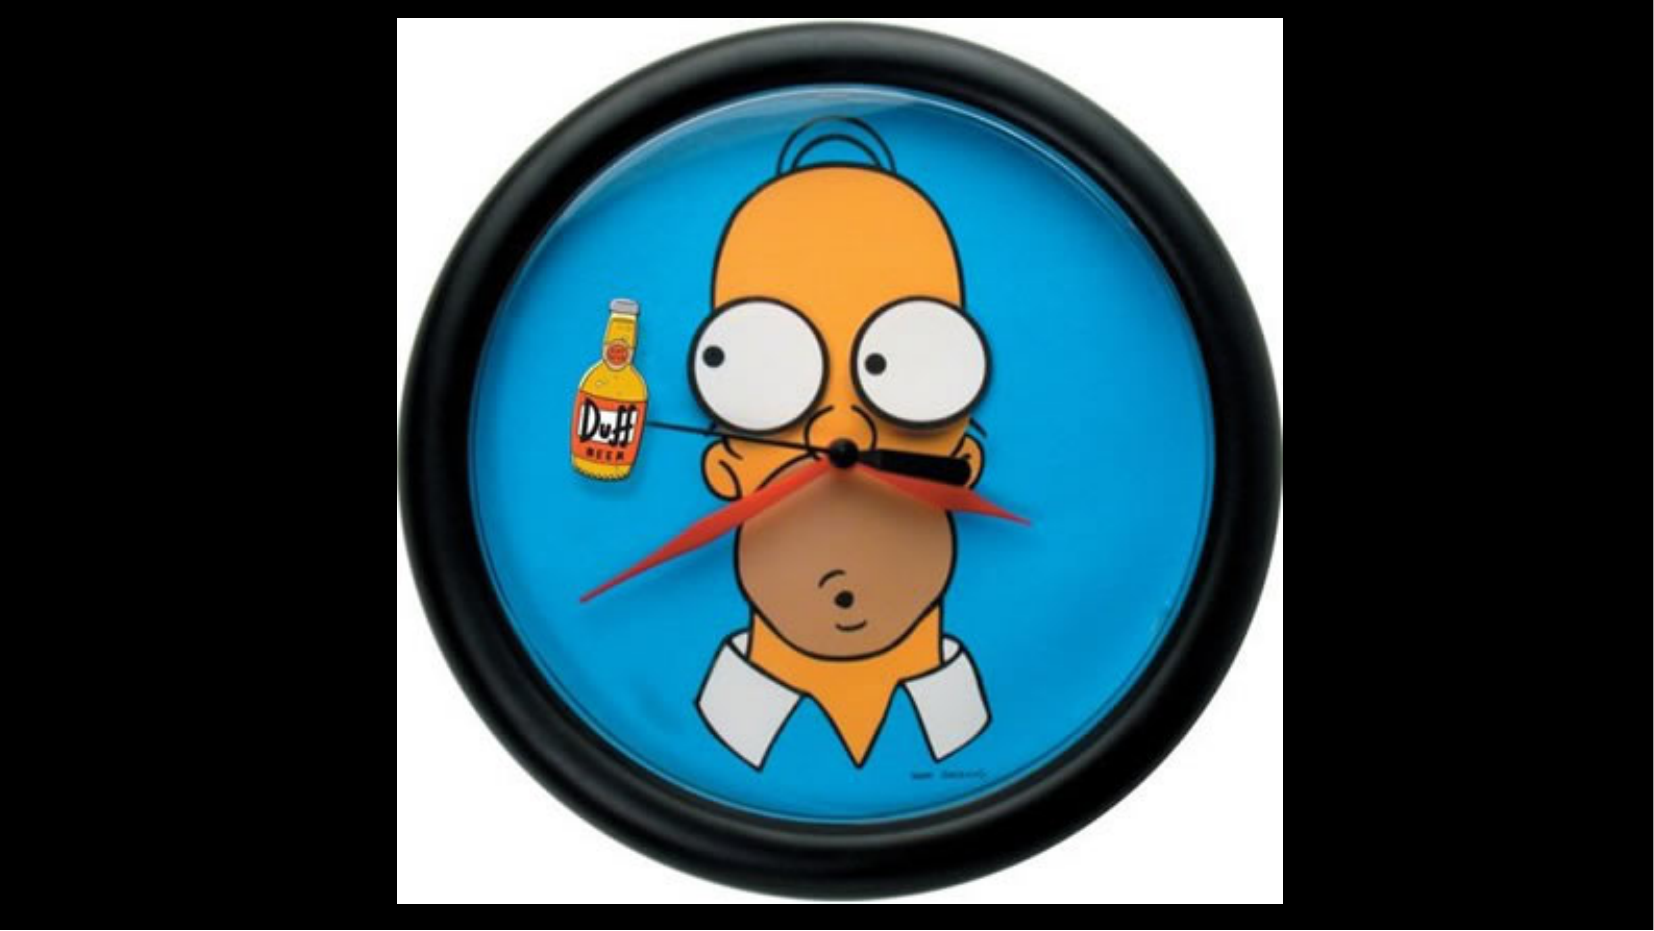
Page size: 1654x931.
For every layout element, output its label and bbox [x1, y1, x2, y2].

picture [397, 18, 1283, 904]
